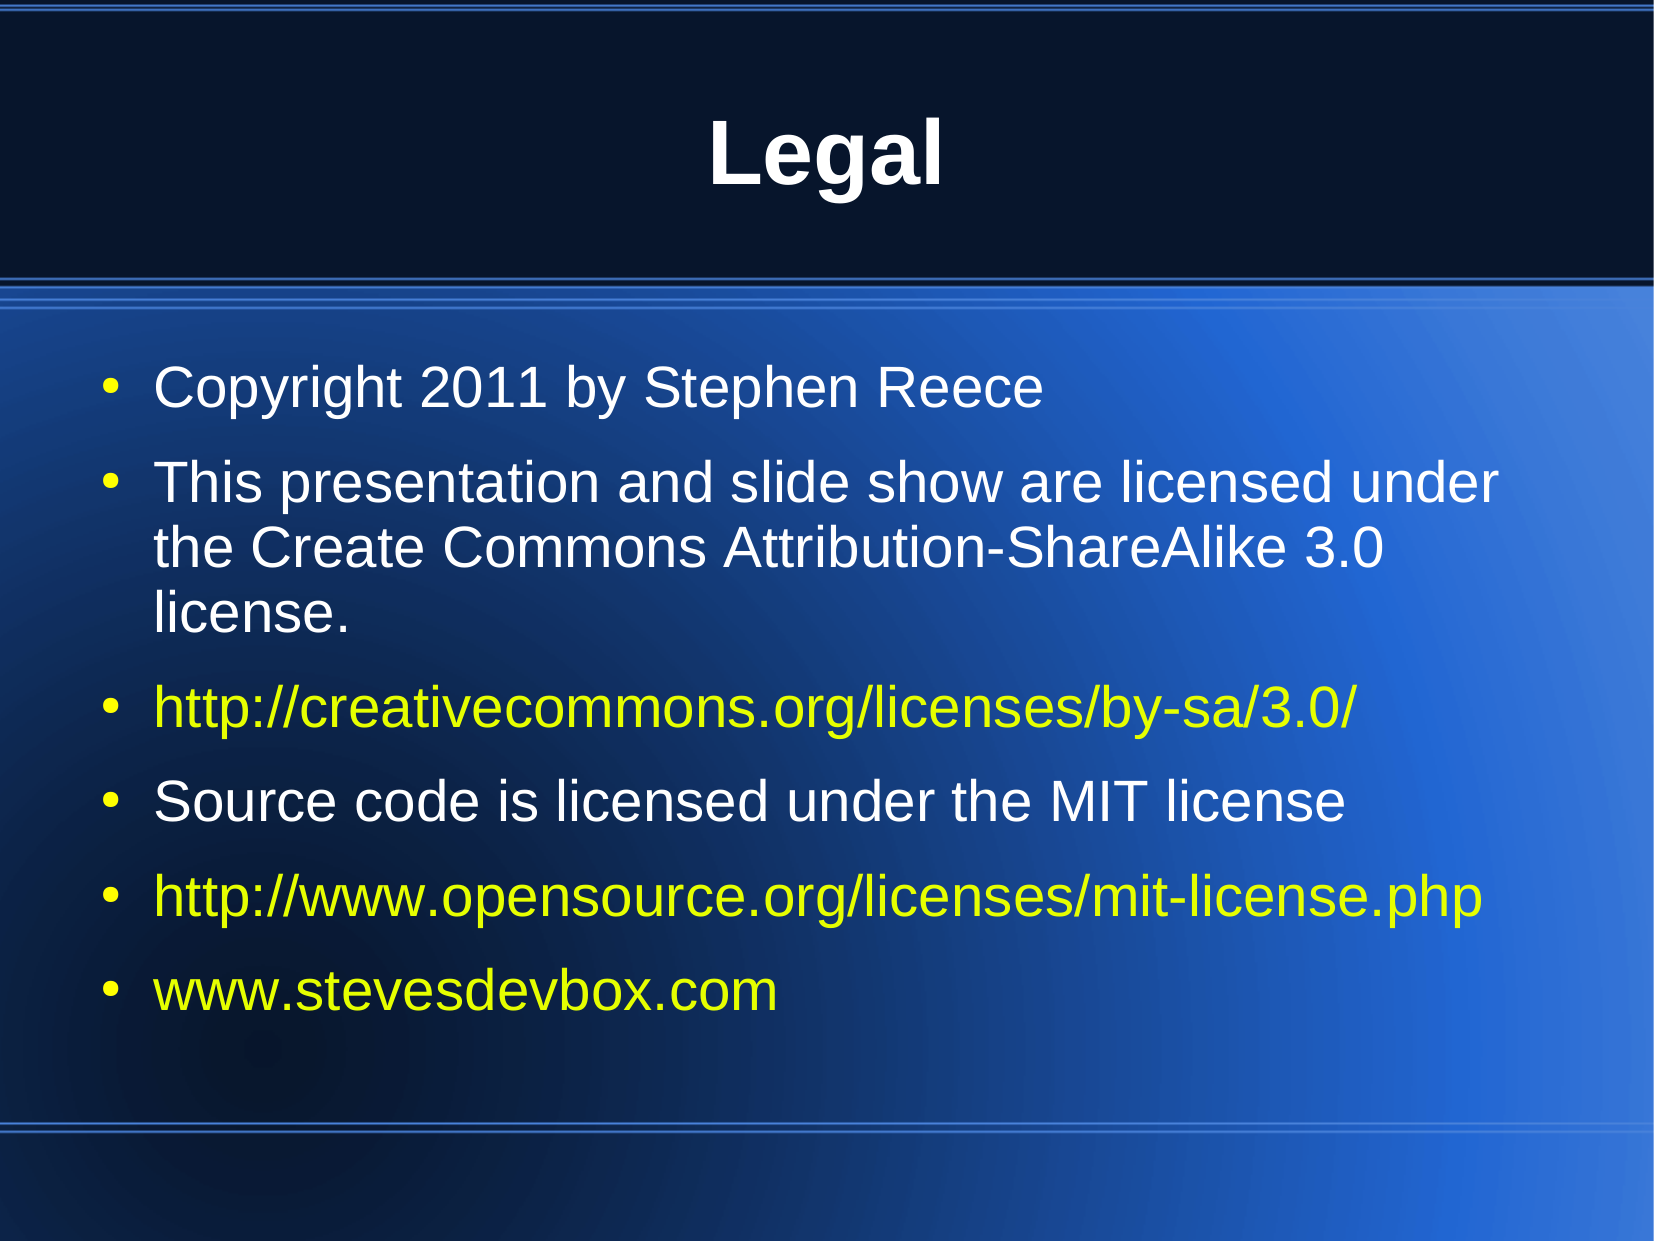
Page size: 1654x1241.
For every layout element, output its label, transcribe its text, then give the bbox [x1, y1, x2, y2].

list Copyright 2011 by Stephen Reece This presentation and slide show are licensed under the Create Commons Attribution-ShareAlike 3.0 license. http://creativecommons.org/licenses/by-sa/3.0/ Source code is licensed under the MIT license http://www.opensource.org/licenses/mit-license.php www.stevesdevbox.com [82, 355, 1571, 1116]
picture [0, 0, 1654, 1241]
title Legal [82, 49, 1571, 257]
